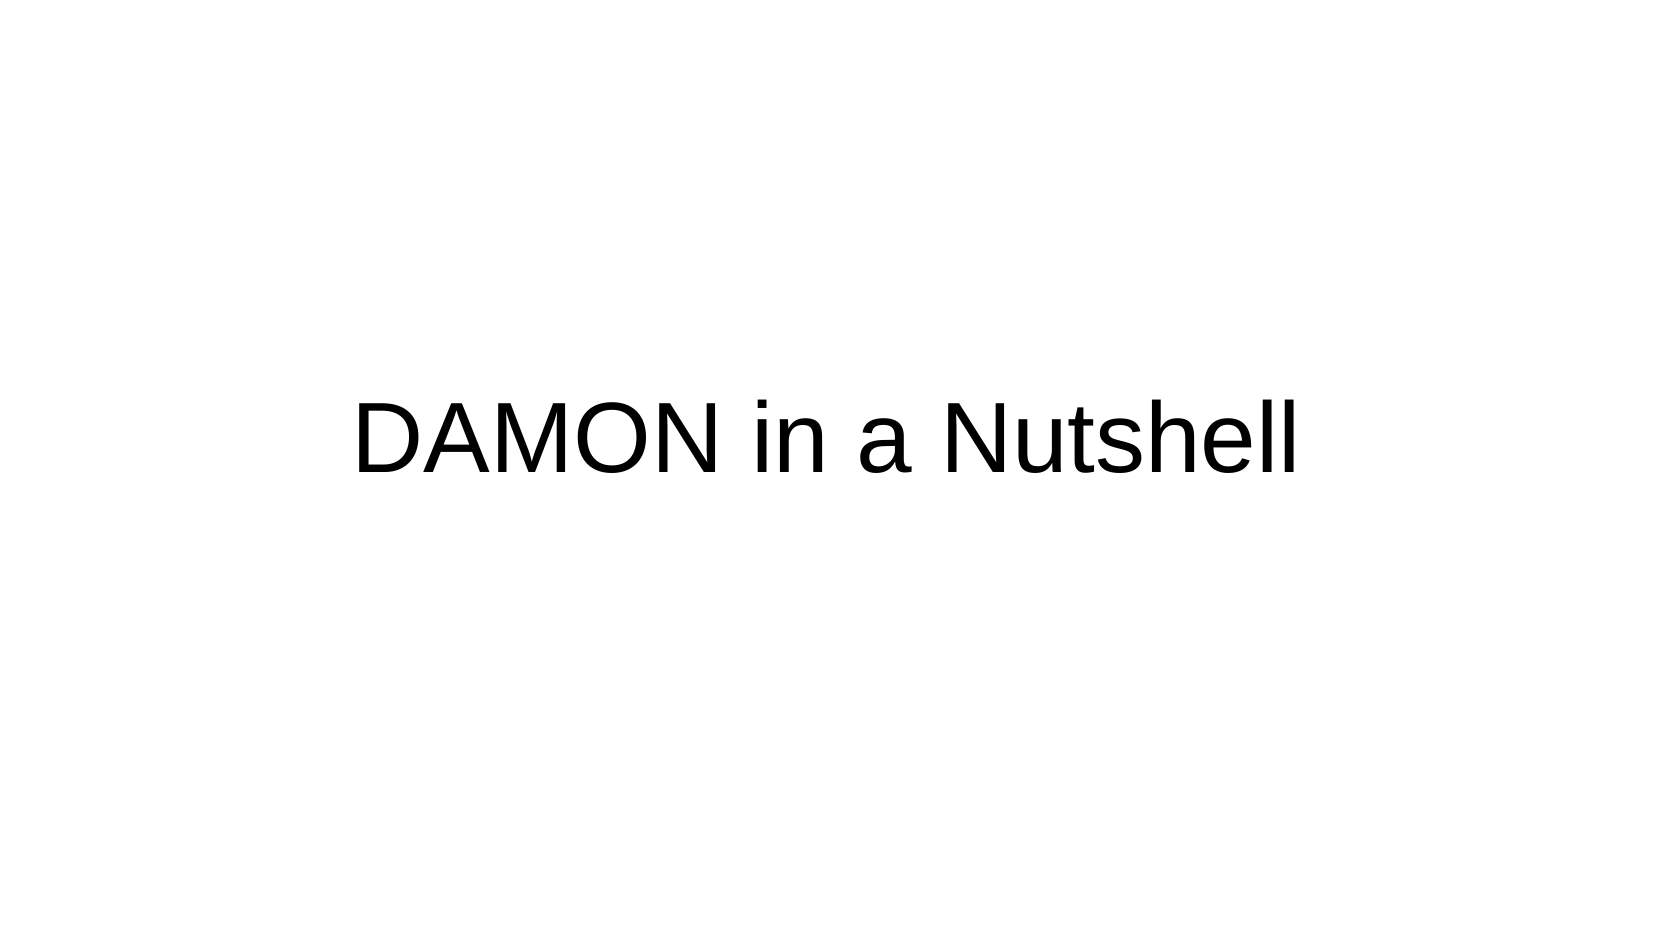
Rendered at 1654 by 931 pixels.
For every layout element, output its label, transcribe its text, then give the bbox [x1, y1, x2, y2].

text_box DAMON in a Nutshell [82, 108, 1571, 767]
